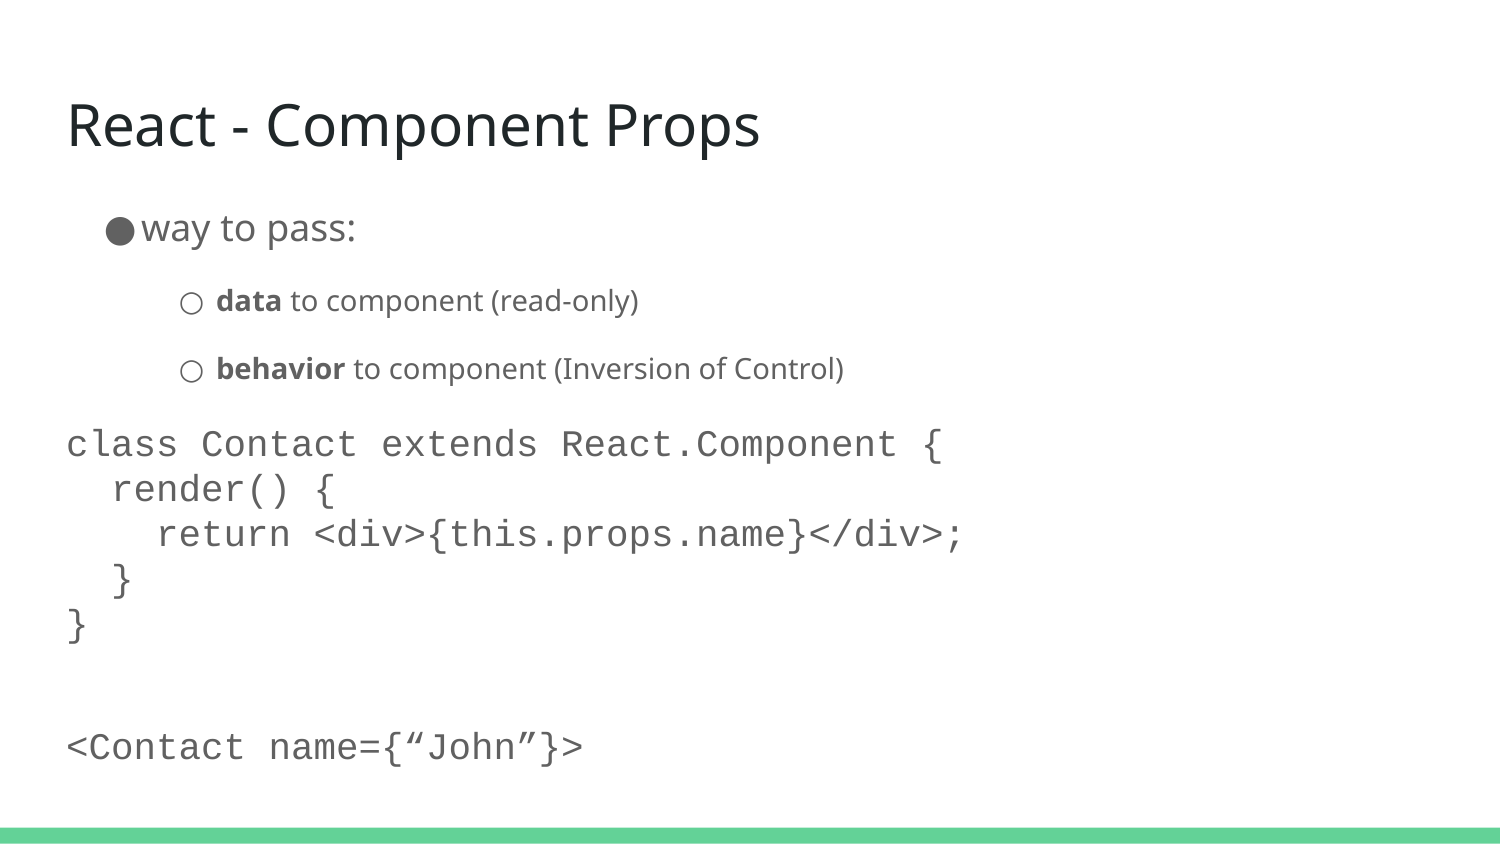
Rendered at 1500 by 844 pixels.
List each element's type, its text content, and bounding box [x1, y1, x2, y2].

title React - Component Props [51, 72, 1449, 167]
list way to pass: data to component (read-only) behavior to component (Inversion of Control) class Contact extends React.Component { render() { return <div>{this.props.name}</div>; } } <Contact name={“John”}> [51, 189, 1449, 750]
